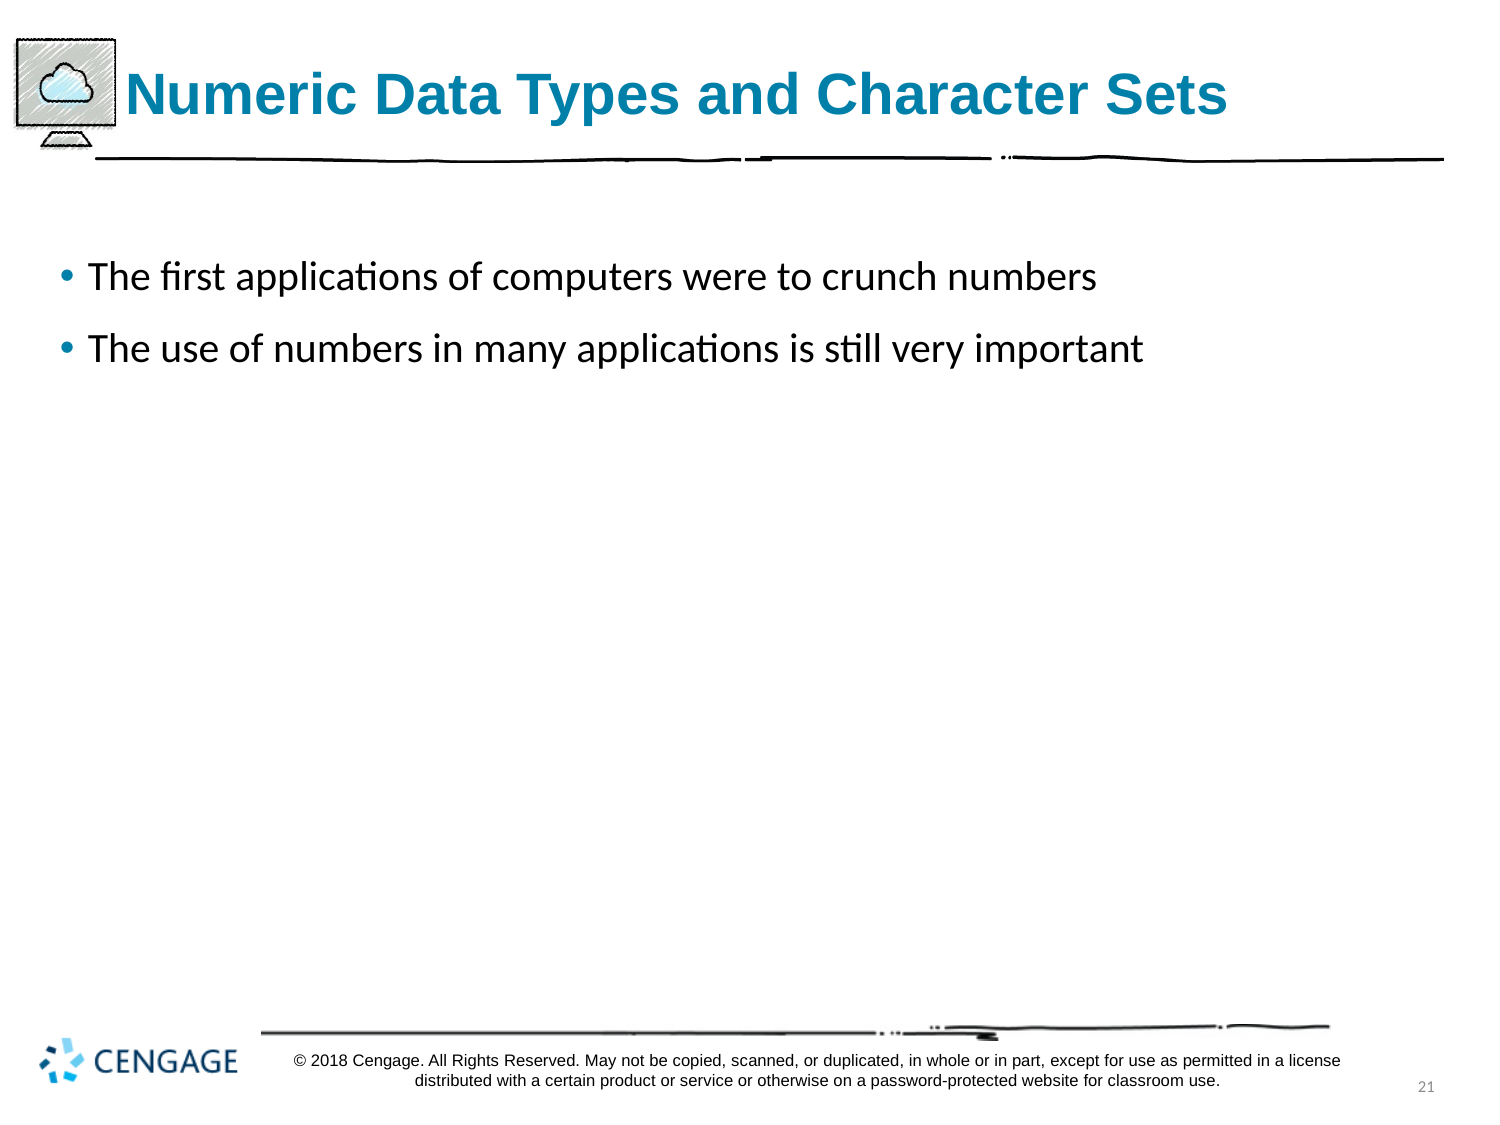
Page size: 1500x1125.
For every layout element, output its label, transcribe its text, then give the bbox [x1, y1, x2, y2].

picture [261, 1024, 1331, 1041]
picture [154, 155, 1444, 163]
picture [13, 36, 117, 151]
picture [19, 1024, 250, 1096]
footer © 2018 Cengage. All Rights Reserved. May not be copied, scanned, or duplicated, in whole or in part, except for use as permitted in a license distributed with a certain product or service or otherwise on a password-protected website for classroom use. [262, 1050, 1375, 1091]
list The first applications of computers were to crunch numbers The use of numbers in many applications is still very important [59, 252, 1441, 374]
title Numeric Data Types and Character Sets [125, 55, 1442, 127]
